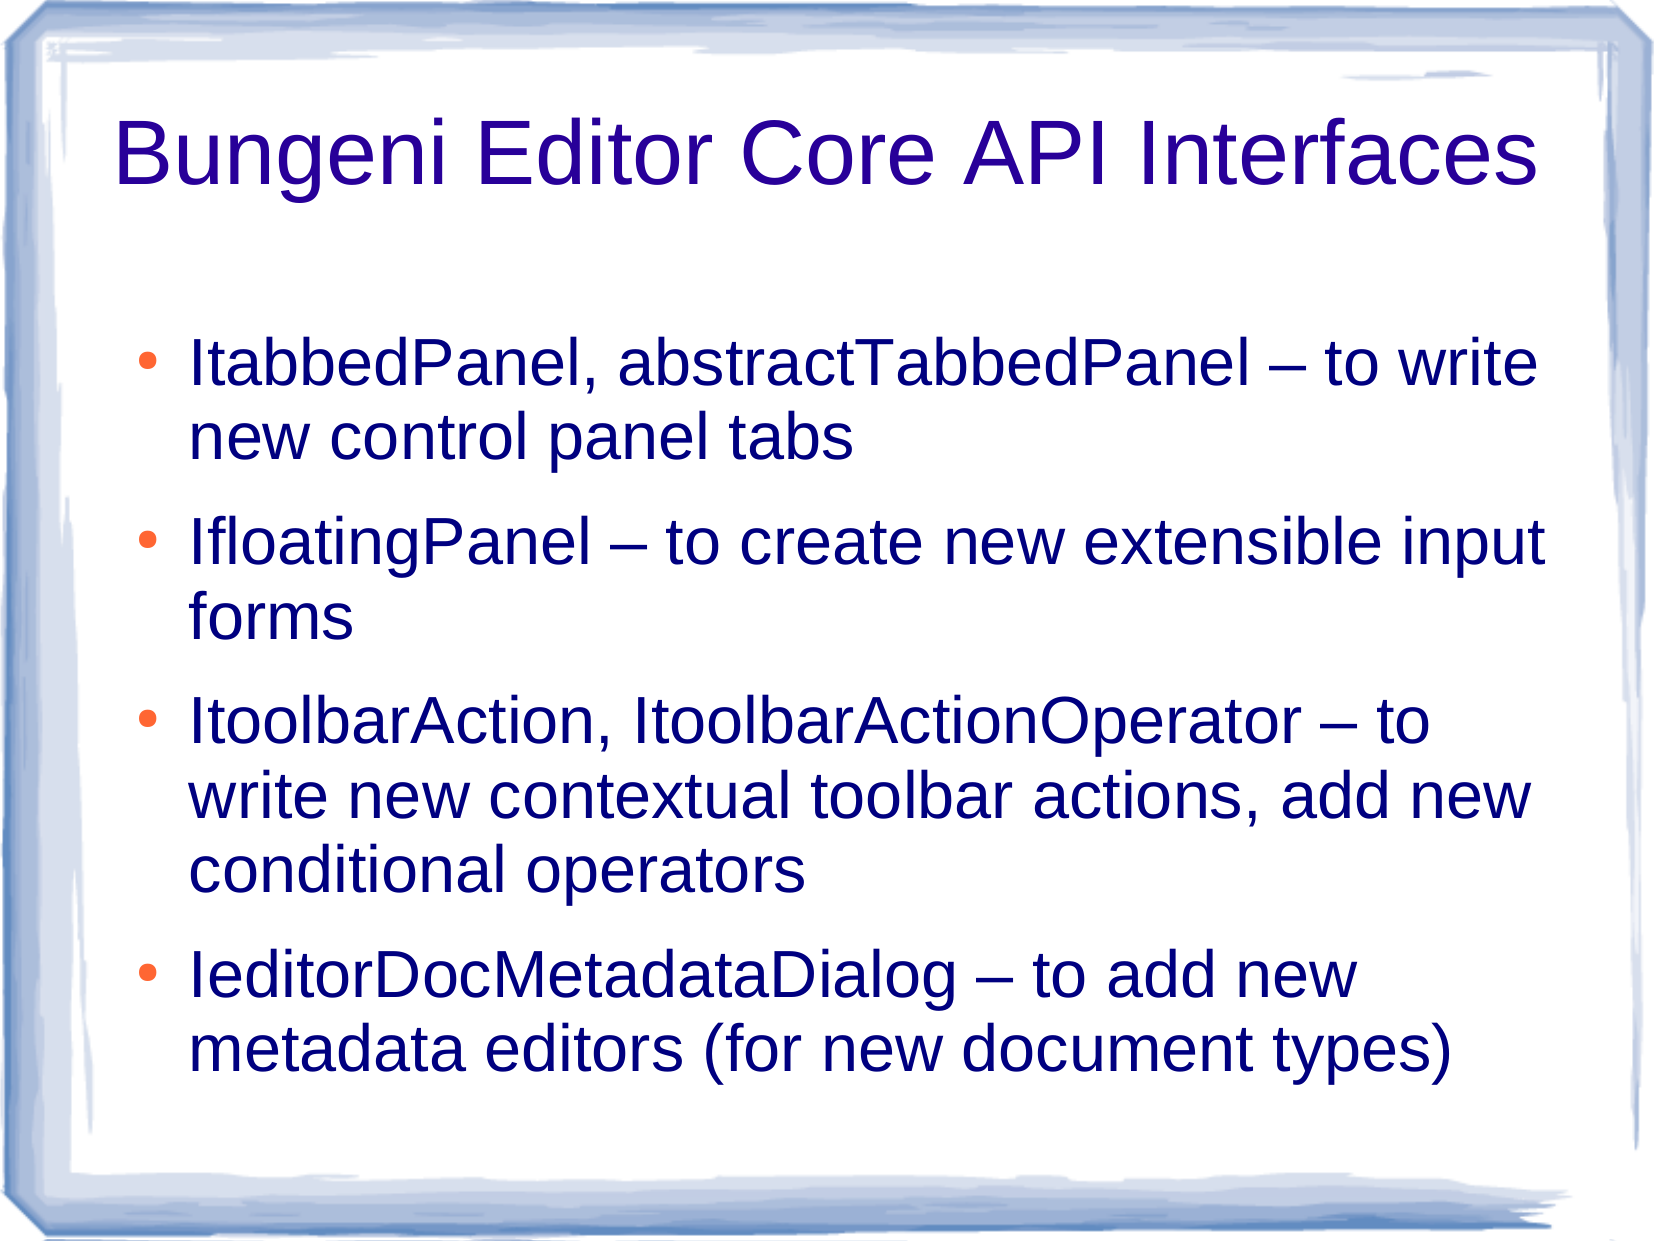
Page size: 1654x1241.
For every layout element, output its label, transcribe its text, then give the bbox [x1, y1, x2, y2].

picture [0, 0, 1654, 1241]
list ItabbedPanel, abstractTabbedPanel – to write new control panel tabs IfloatingPanel – to create new extensible input forms ItoolbarAction, ItoolbarActionOperator – to write new contextual toolbar actions, add new conditional operators IeditorDocMetadataDialog – to add new metadata editors (for new document types) [118, 324, 1571, 1085]
title Bungeni Editor Core API Interfaces [82, 49, 1571, 257]
